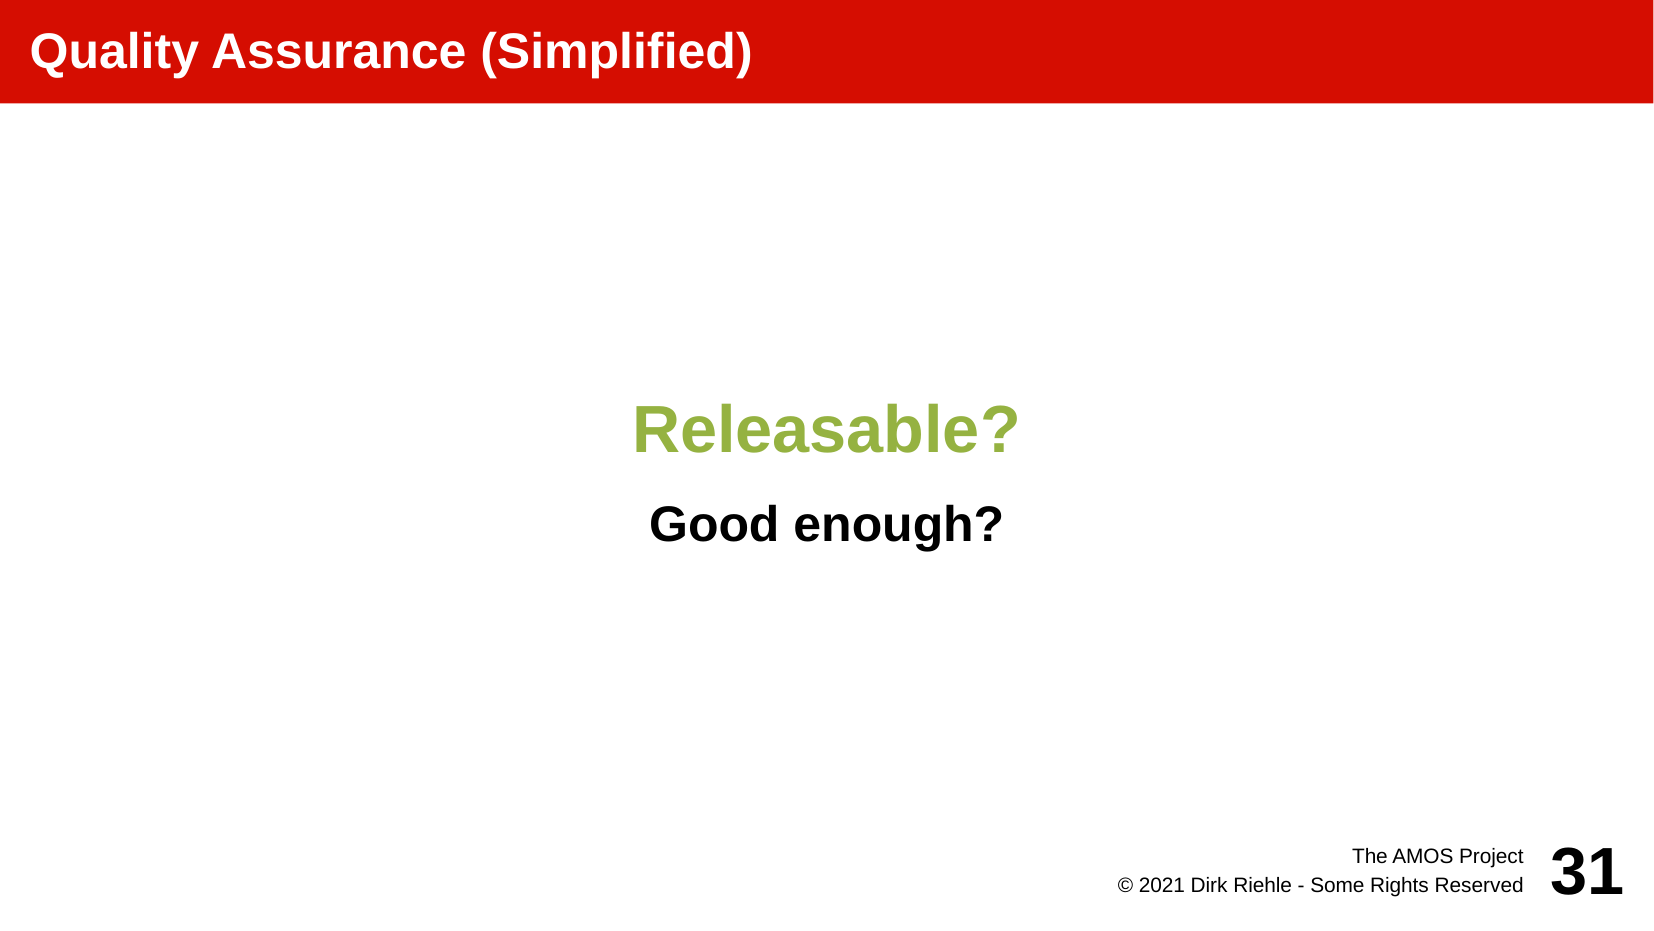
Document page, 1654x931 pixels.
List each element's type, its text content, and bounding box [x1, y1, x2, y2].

title Quality Assurance (Simplified) [0, 0, 1654, 104]
subtitle Releasable? Good enough? [29, 132, 1625, 813]
